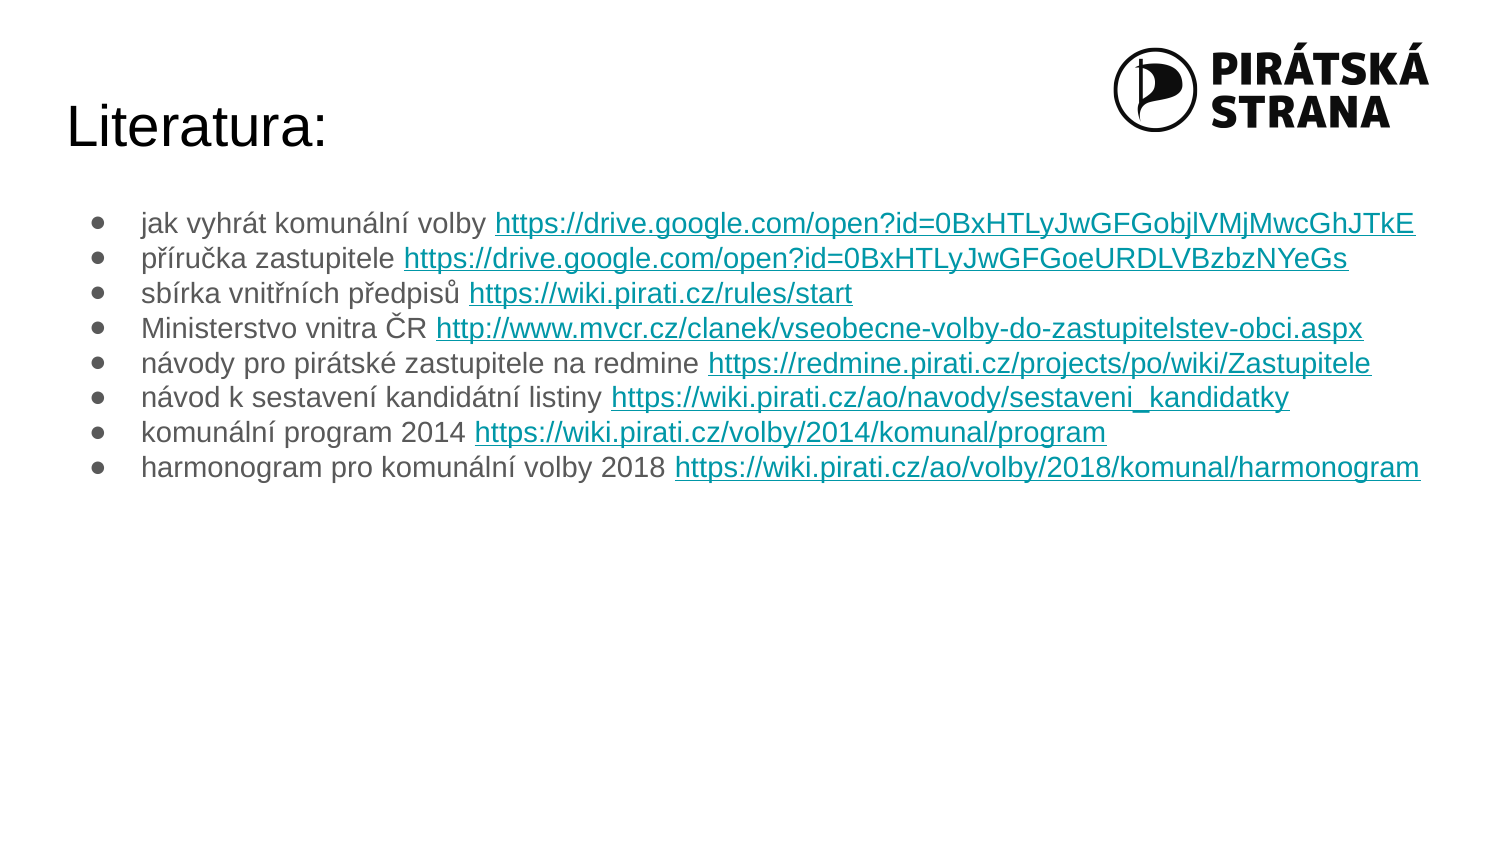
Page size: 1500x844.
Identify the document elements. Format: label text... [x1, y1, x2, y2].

title Literatura: [51, 72, 1449, 167]
picture [1104, 40, 1438, 72]
list jak vyhrát komunální volby https://drive.google.com/open?id=0BxHTLyJwGFGobjlVMjMwcGhJTkE příručka zastupitele https://drive.google.com/open?id=0BxHTLyJwGFGoeURDLVBzbzNYeGs sbírka vnitřních předpisů https://wiki.pirati.cz/rules/start Ministerstvo vnitra ČR http://www.mvcr.cz/clanek/vseobecne-volby-do-zastupitelstev-obci.aspx návody pro pirátské zastupitele na redmine https://redmine.pirati.cz/projects/po/wiki/Zastupitele návod k sestavení kandidátní listiny https://wiki.pirati.cz/ao/navody/sestaveni_kandidatky komunální program 2014 https://wiki.pirati.cz/volby/2014/komunal/program harmonogram pro komunální volby 2018 https://wiki.pirati.cz/ao/volby/2018/komunal/harmonogram [51, 189, 1449, 750]
